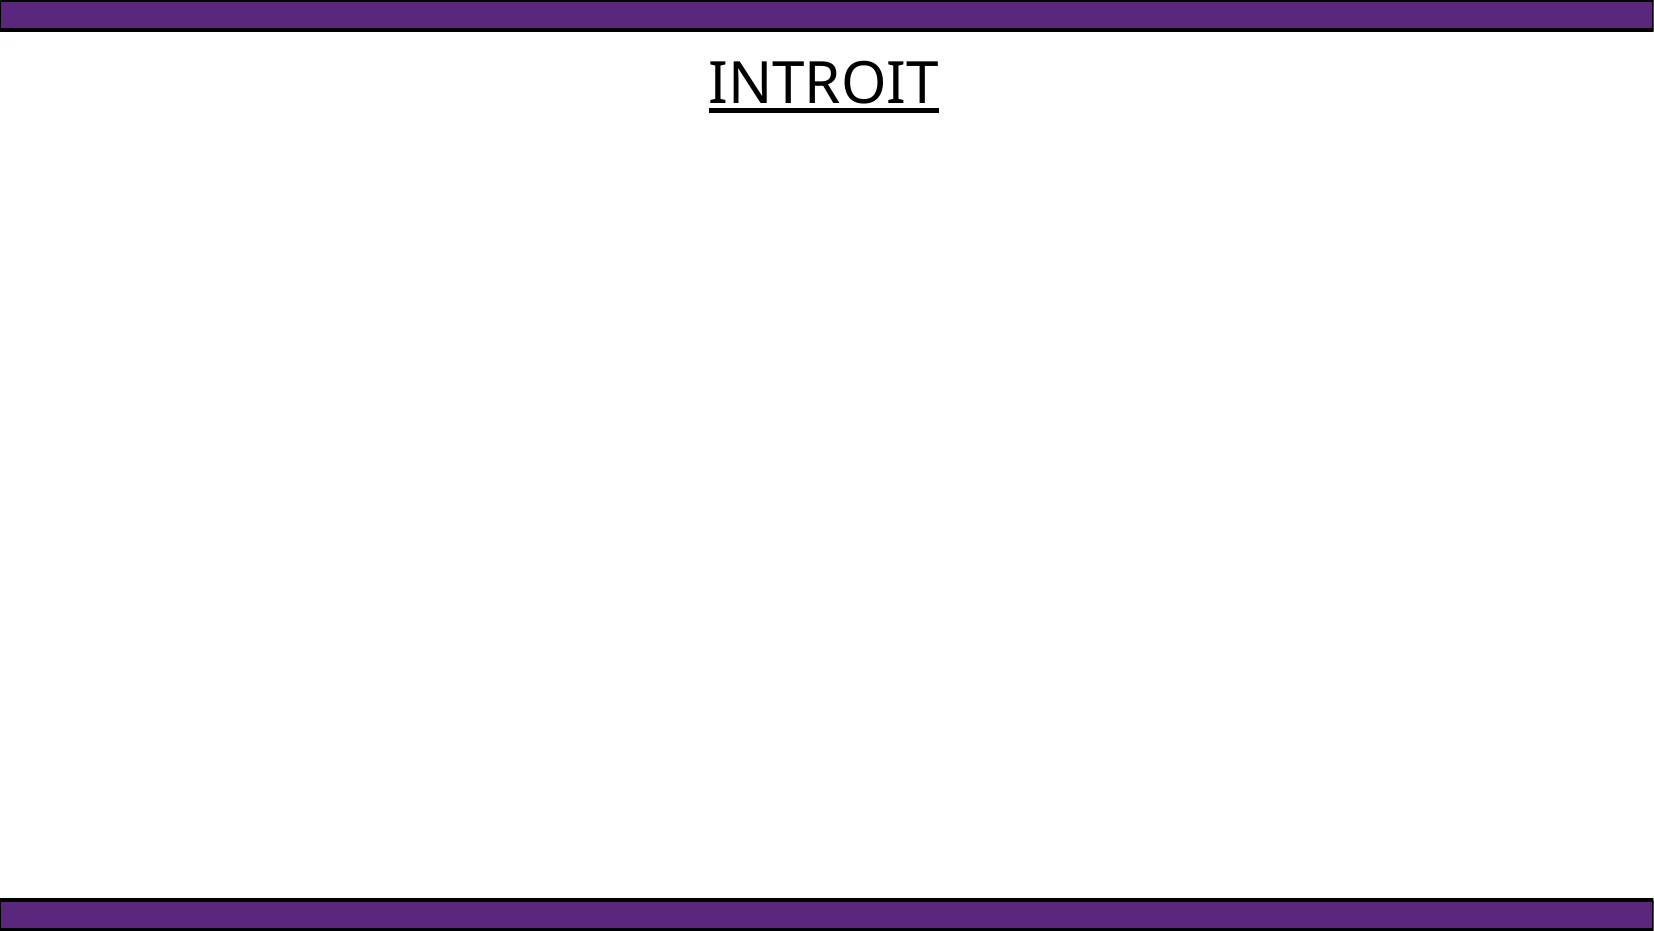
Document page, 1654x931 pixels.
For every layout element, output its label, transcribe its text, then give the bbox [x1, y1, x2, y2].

text_box INTROIT [58, 34, 1589, 161]
text_box [0, 0, 1654, 31]
text_box [0, 900, 1654, 931]
picture [0, 31, 1654, 900]
